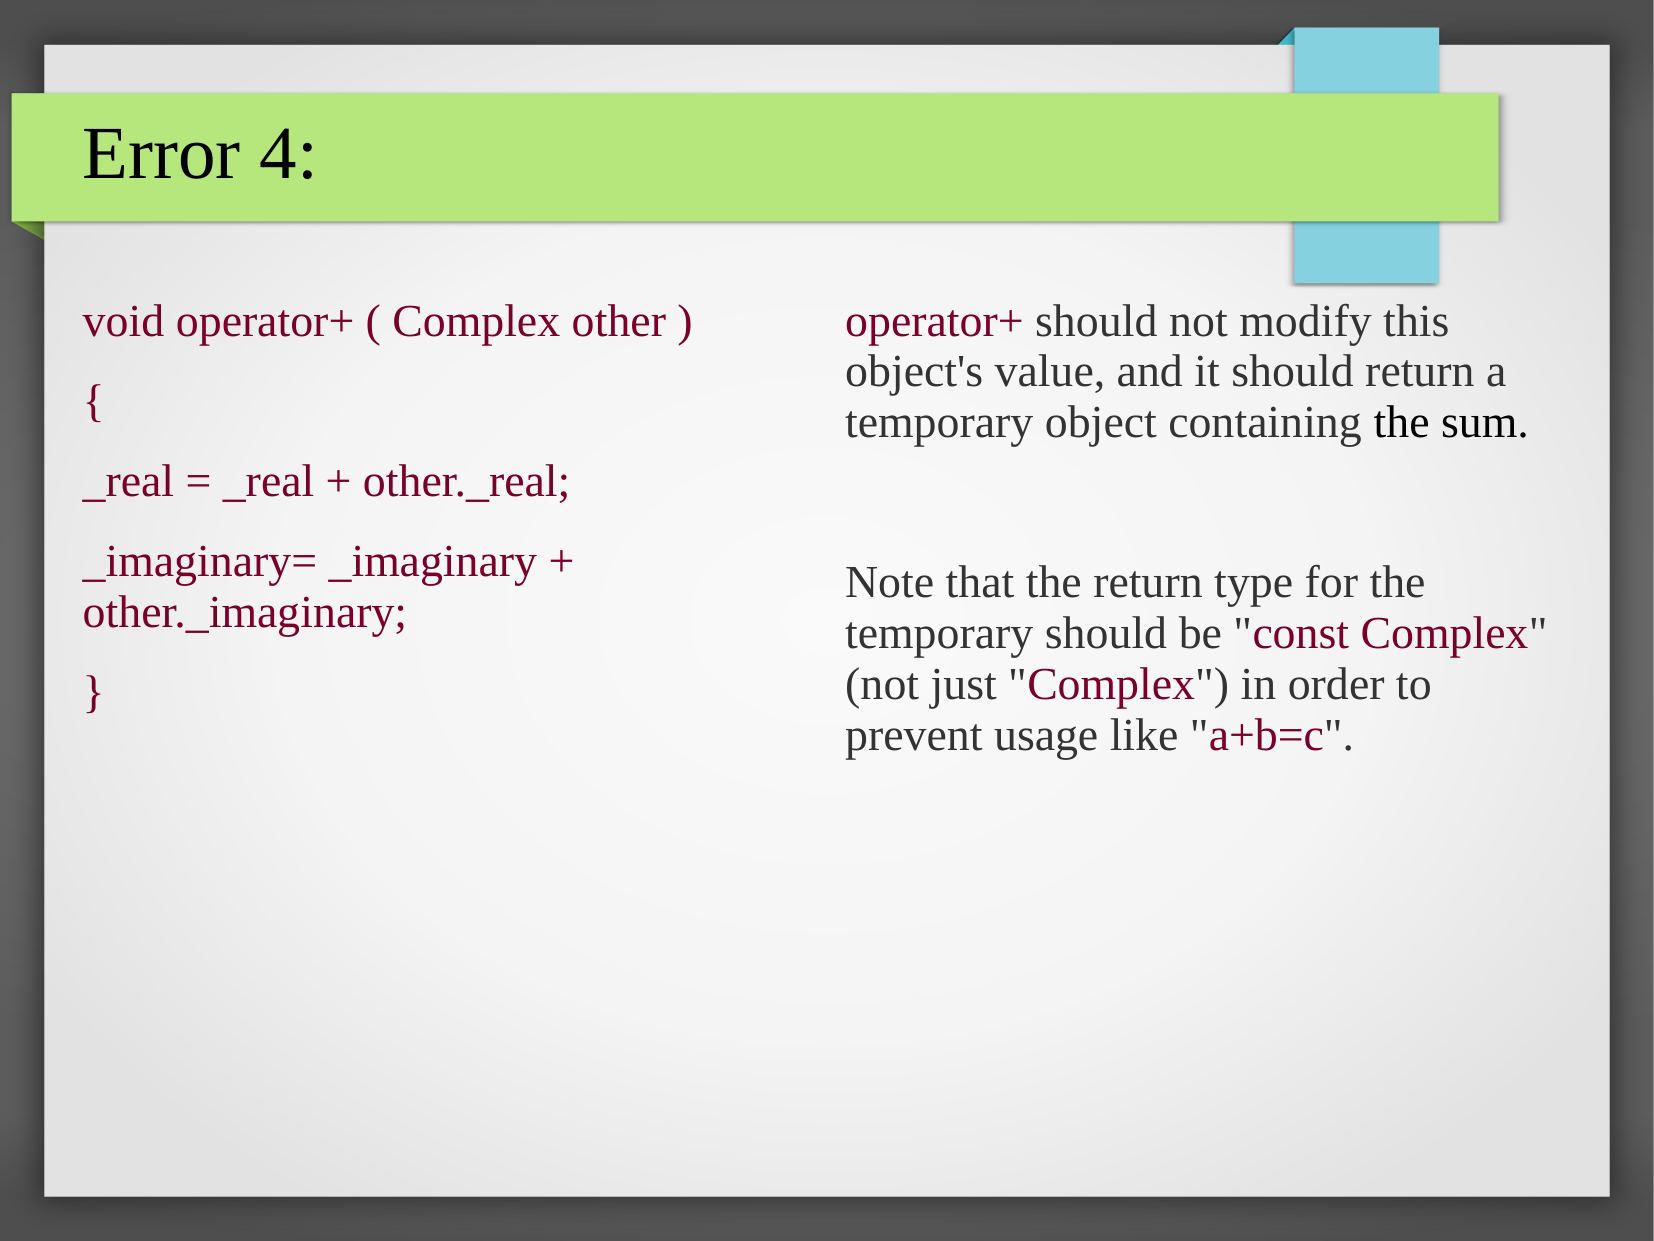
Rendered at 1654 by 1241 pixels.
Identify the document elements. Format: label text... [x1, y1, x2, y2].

title Error 4: [82, 94, 1264, 213]
list void operator+ ( Complex other ) { _real = _real + other._real; _imaginary= _imaginary + other._imaginary; } [82, 295, 809, 1015]
picture [0, 0, 1654, 1241]
list operator+ should not modify this object's value, and it should return a temporary object containing the sum. Note that the return type for the temporary should be "const Complex" (not just "Complex") in order to prevent usage like "a+b=c". [845, 295, 1572, 1015]
